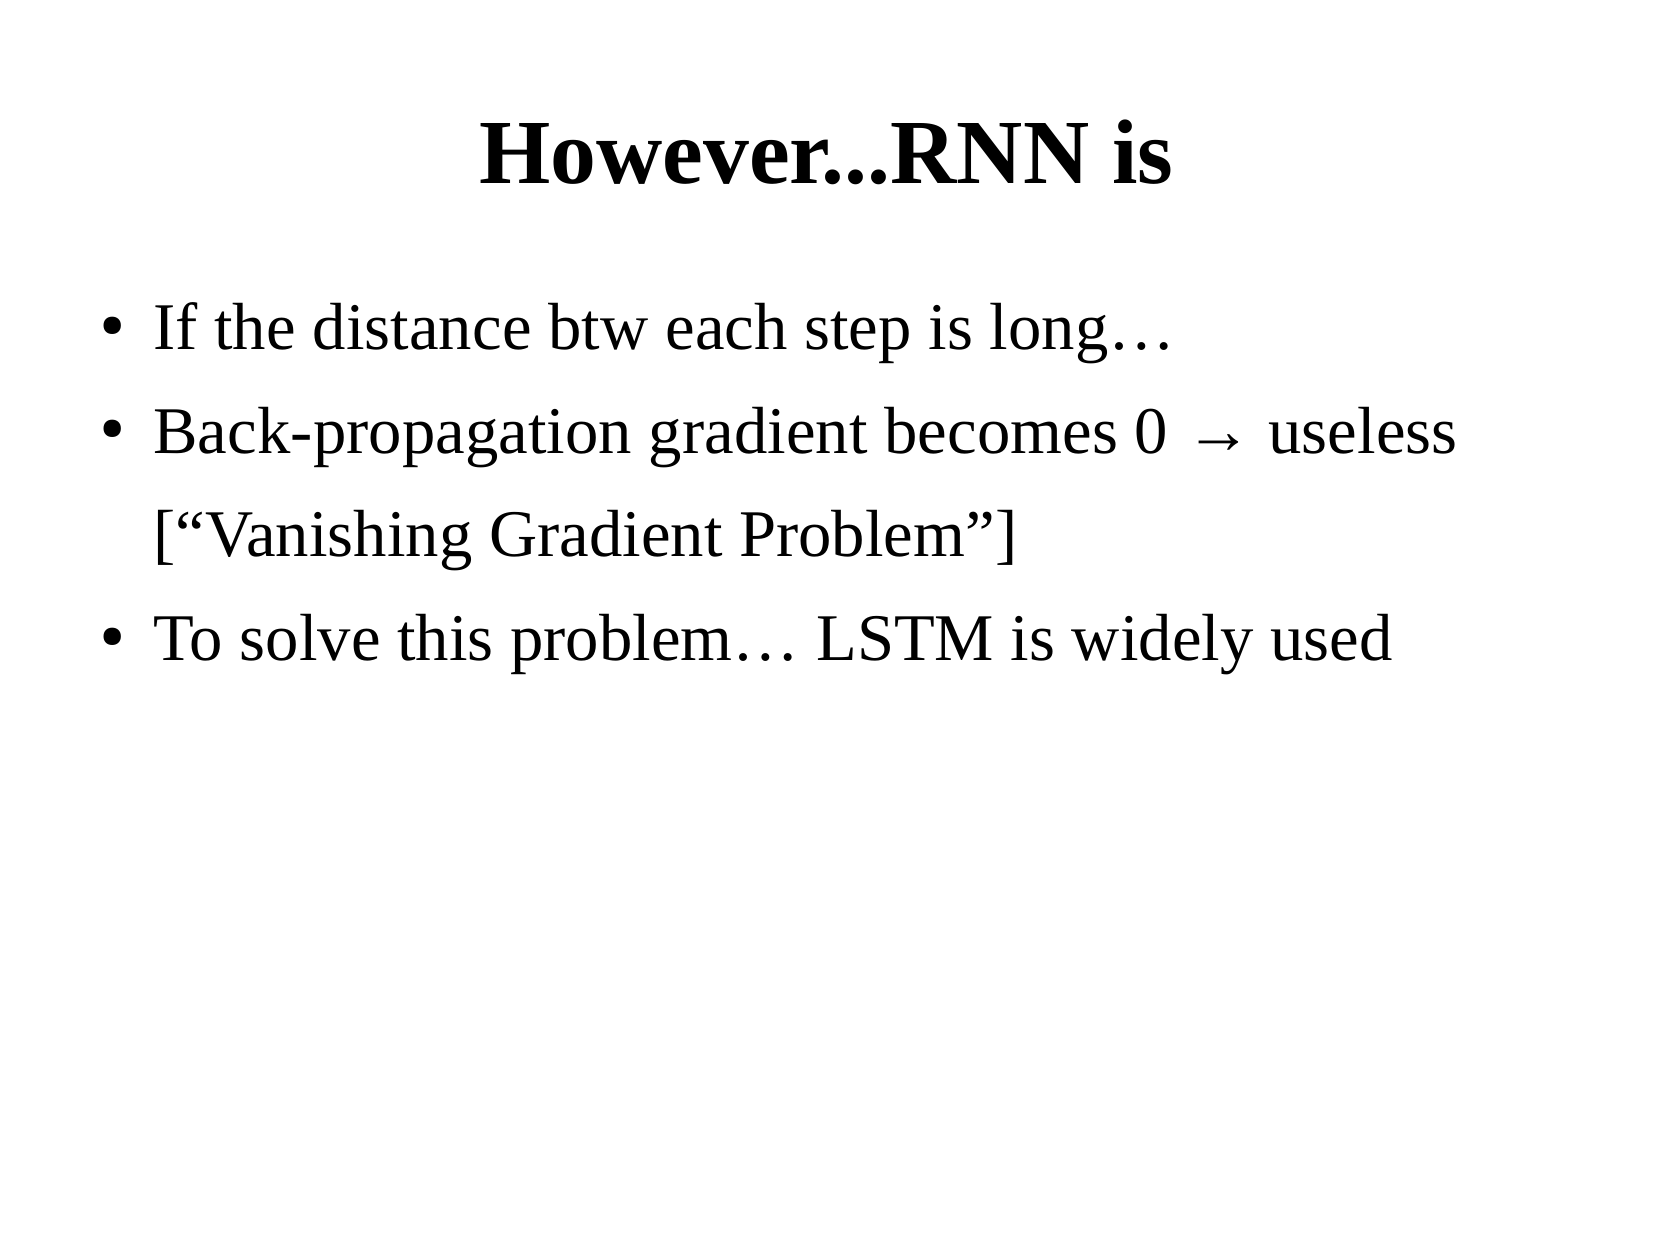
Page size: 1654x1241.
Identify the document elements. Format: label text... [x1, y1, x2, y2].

list If the distance btw each step is long… Back-propagation gradient becomes 0 → useless [“Vanishing Gradient Problem”] To solve this problem… LSTM is widely used [82, 290, 1571, 1010]
title However...RNN is [82, 49, 1571, 257]
